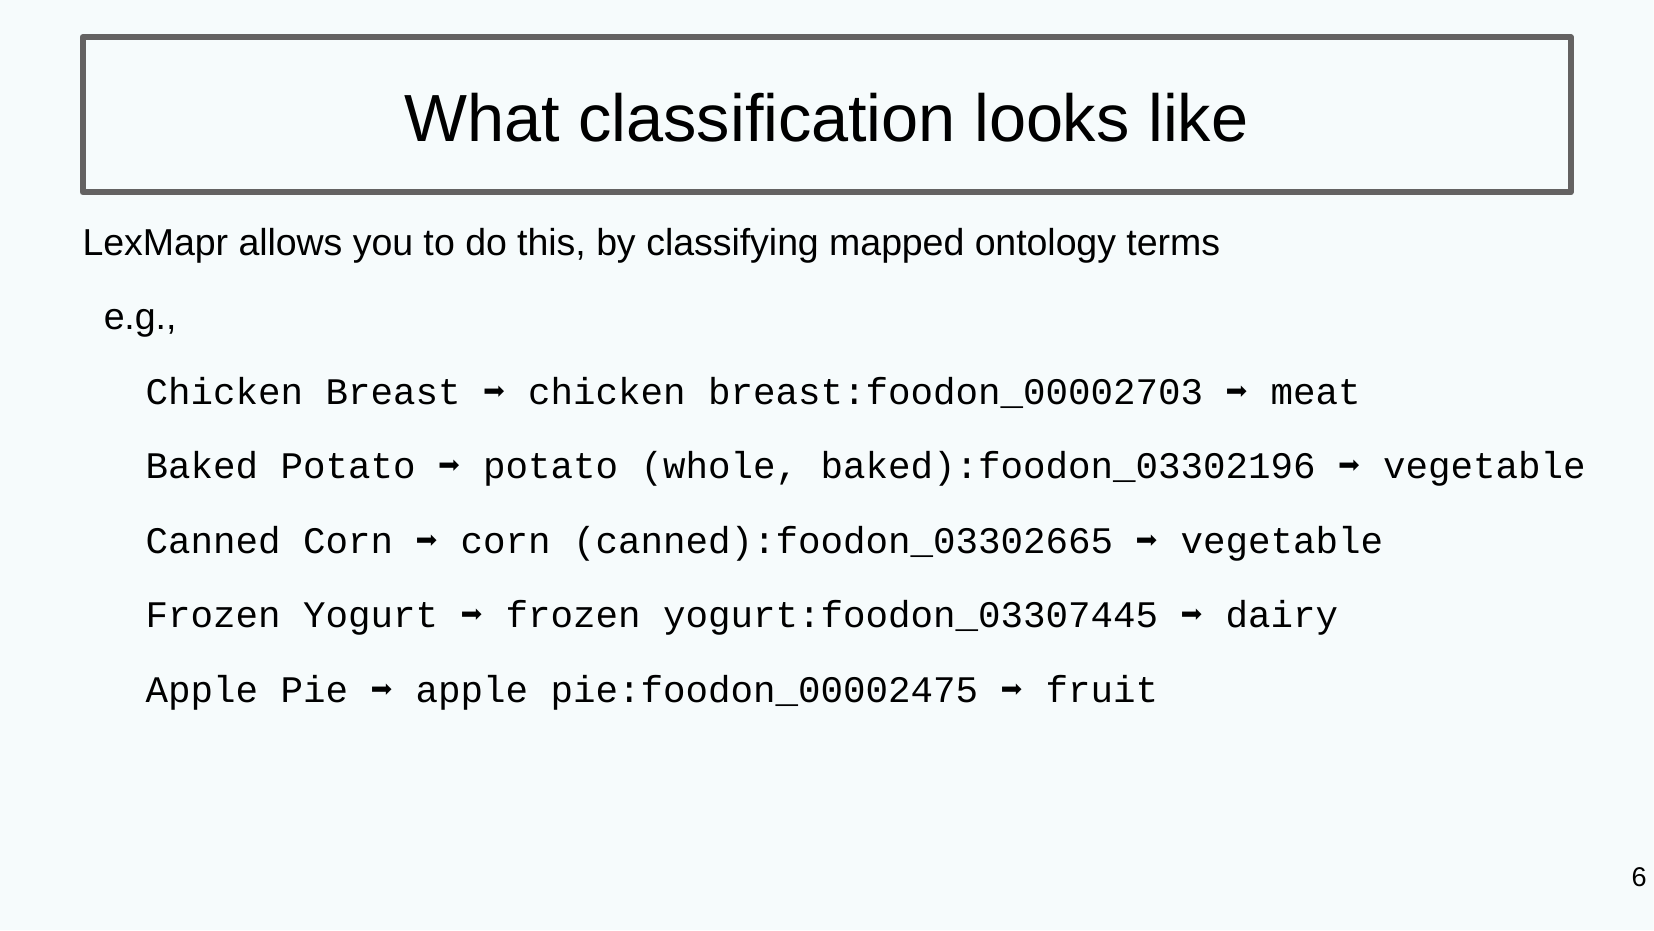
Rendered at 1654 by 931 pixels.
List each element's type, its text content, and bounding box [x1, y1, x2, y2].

text_box What classification looks like [82, 37, 1571, 193]
slide_number <number> [1547, 859, 1647, 931]
text_box LexMapr allows you to do this, by classifying mapped ontology terms e.g., Chicken Breast ➡ chicken breast:foodon_00002703 ➡ meat Baked Potato ➡ potato (whole, baked):foodon_03302196 ➡ vegetable Canned Corn ➡ corn (canned):foodon_03302665 ➡ vegetable Frozen Yogurt ➡ frozen yogurt:foodon_03307445 ➡ dairy Apple Pie ➡ apple pie:foodon_00002475 ➡ fruit [82, 217, 1654, 757]
